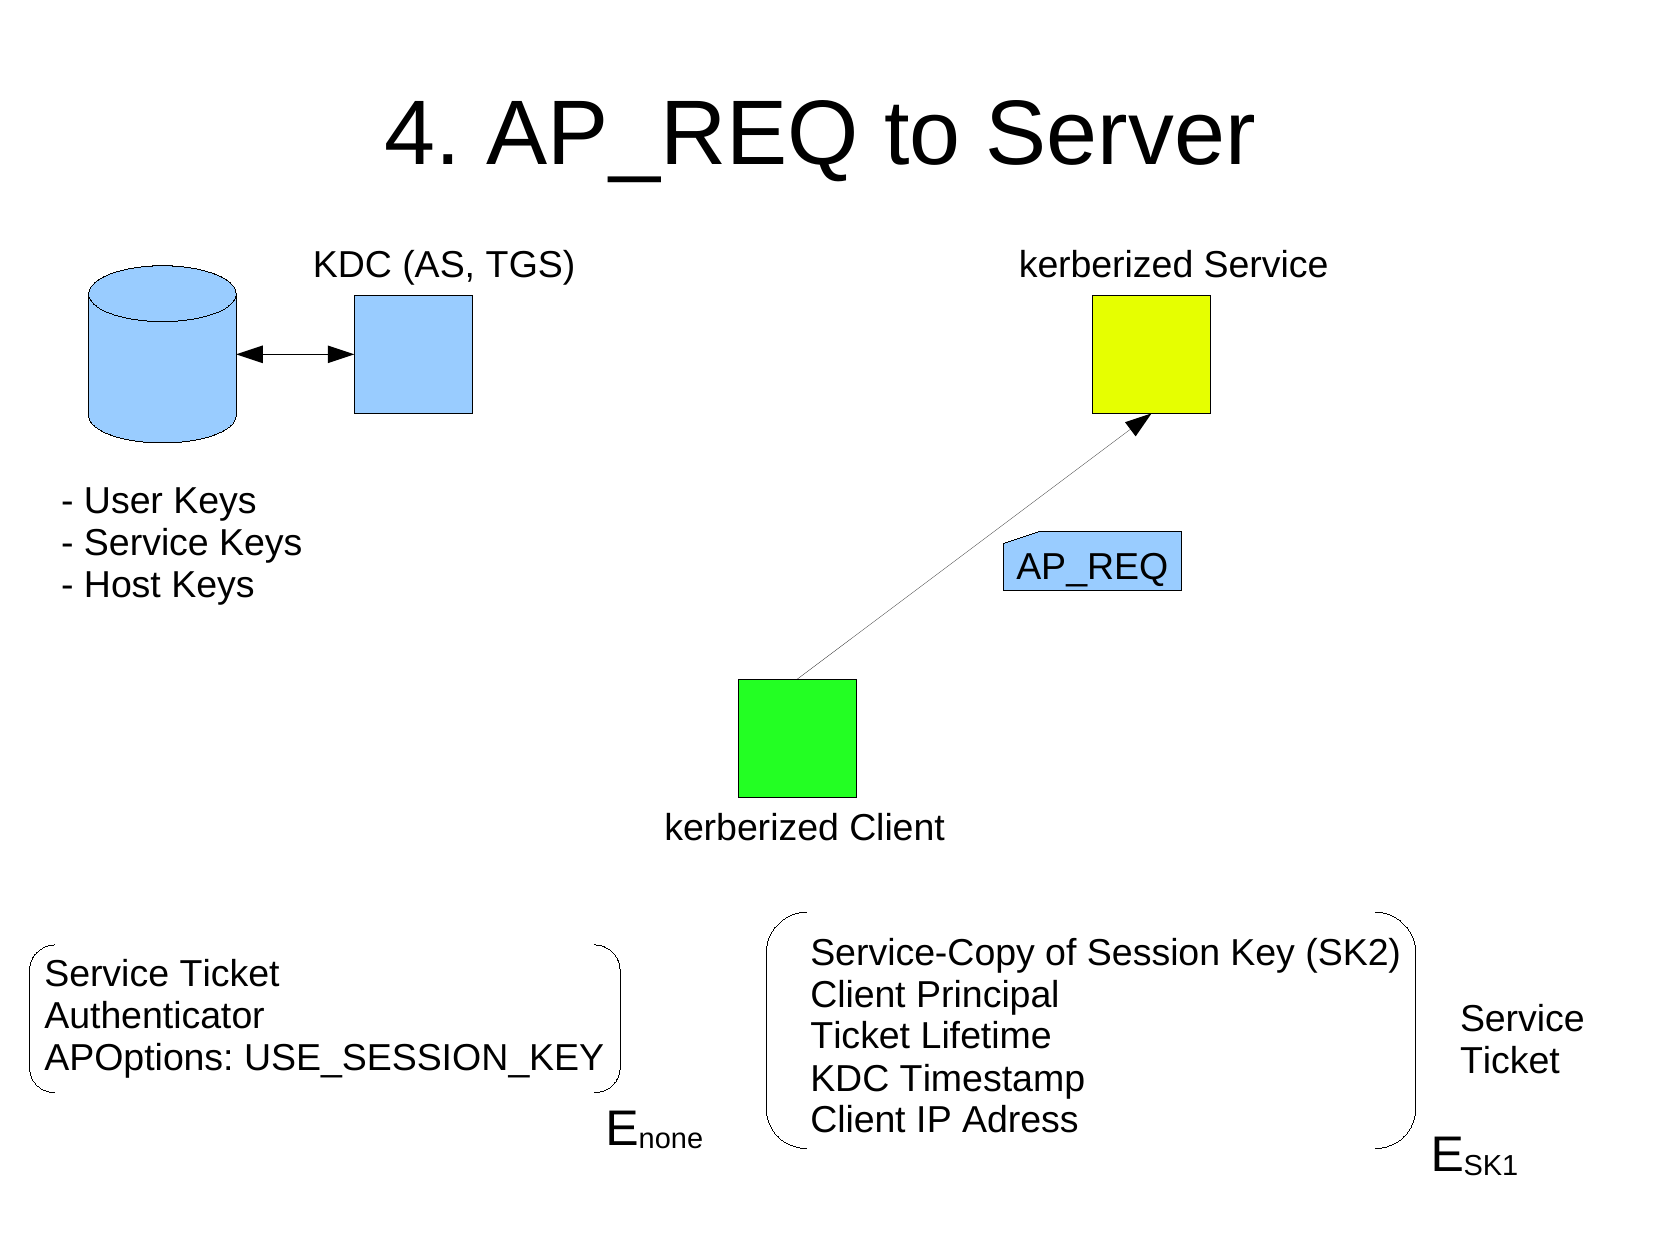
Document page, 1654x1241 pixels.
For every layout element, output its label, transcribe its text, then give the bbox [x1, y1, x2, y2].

text_box kerberized Service [1003, 236, 1359, 294]
text_box [1092, 295, 1211, 414]
text_box [354, 295, 473, 414]
text_box - User Keys - Service Keys - Host Keys [46, 472, 314, 614]
text_box KDC (AS, TGS) [298, 236, 586, 294]
text_box [738, 679, 857, 798]
text_box Service-Copy of Session Key (SK2) Client Principal Ticket Lifetime KDC Timestamp Client IP Adress [795, 923, 1446, 1149]
text_box ESK1 [1415, 1118, 1653, 1208]
text_box Service Ticket [1445, 990, 1623, 1090]
text_box Service Ticket Authenticator APOptions: USE_SESSION_KEY [29, 944, 650, 1086]
text_box AP_REQ [1003, 531, 1182, 591]
text_box kerberized Client [649, 799, 1004, 857]
title 4. AP_REQ to Server [76, 29, 1565, 237]
text_box [88, 265, 237, 443]
text_box Enone [590, 1092, 739, 1182]
